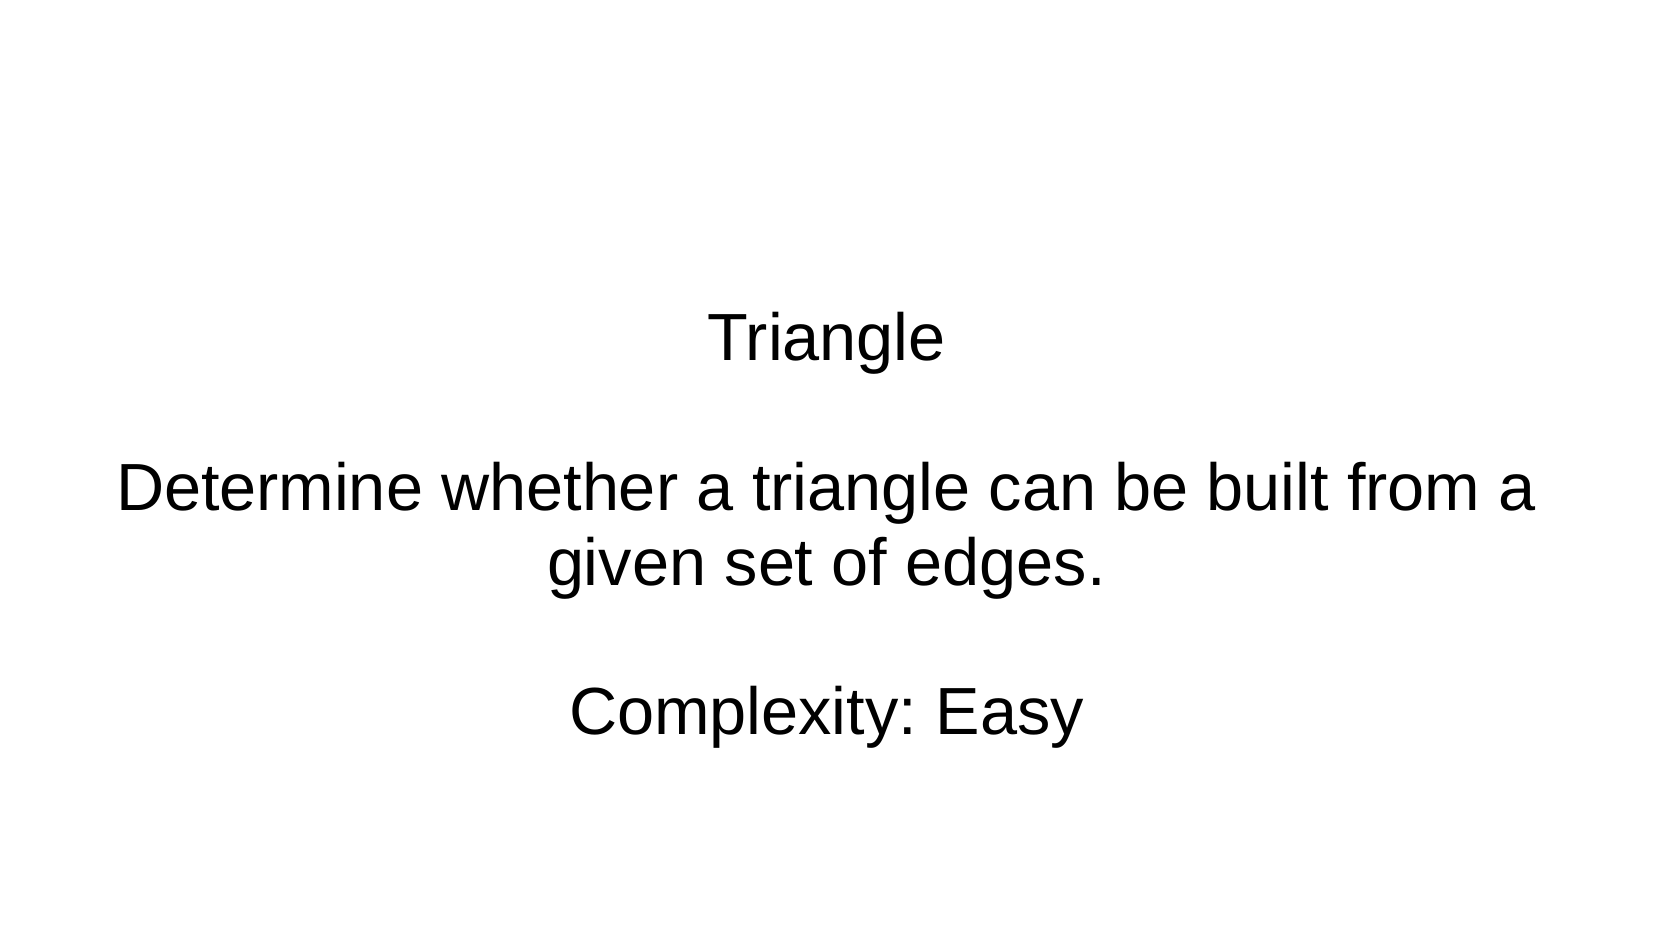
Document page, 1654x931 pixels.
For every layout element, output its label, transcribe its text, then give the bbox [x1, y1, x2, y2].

subtitle Triangle Determine whether a triangle can be built from a given set of edges. Complexity: Easy [82, 217, 1571, 758]
